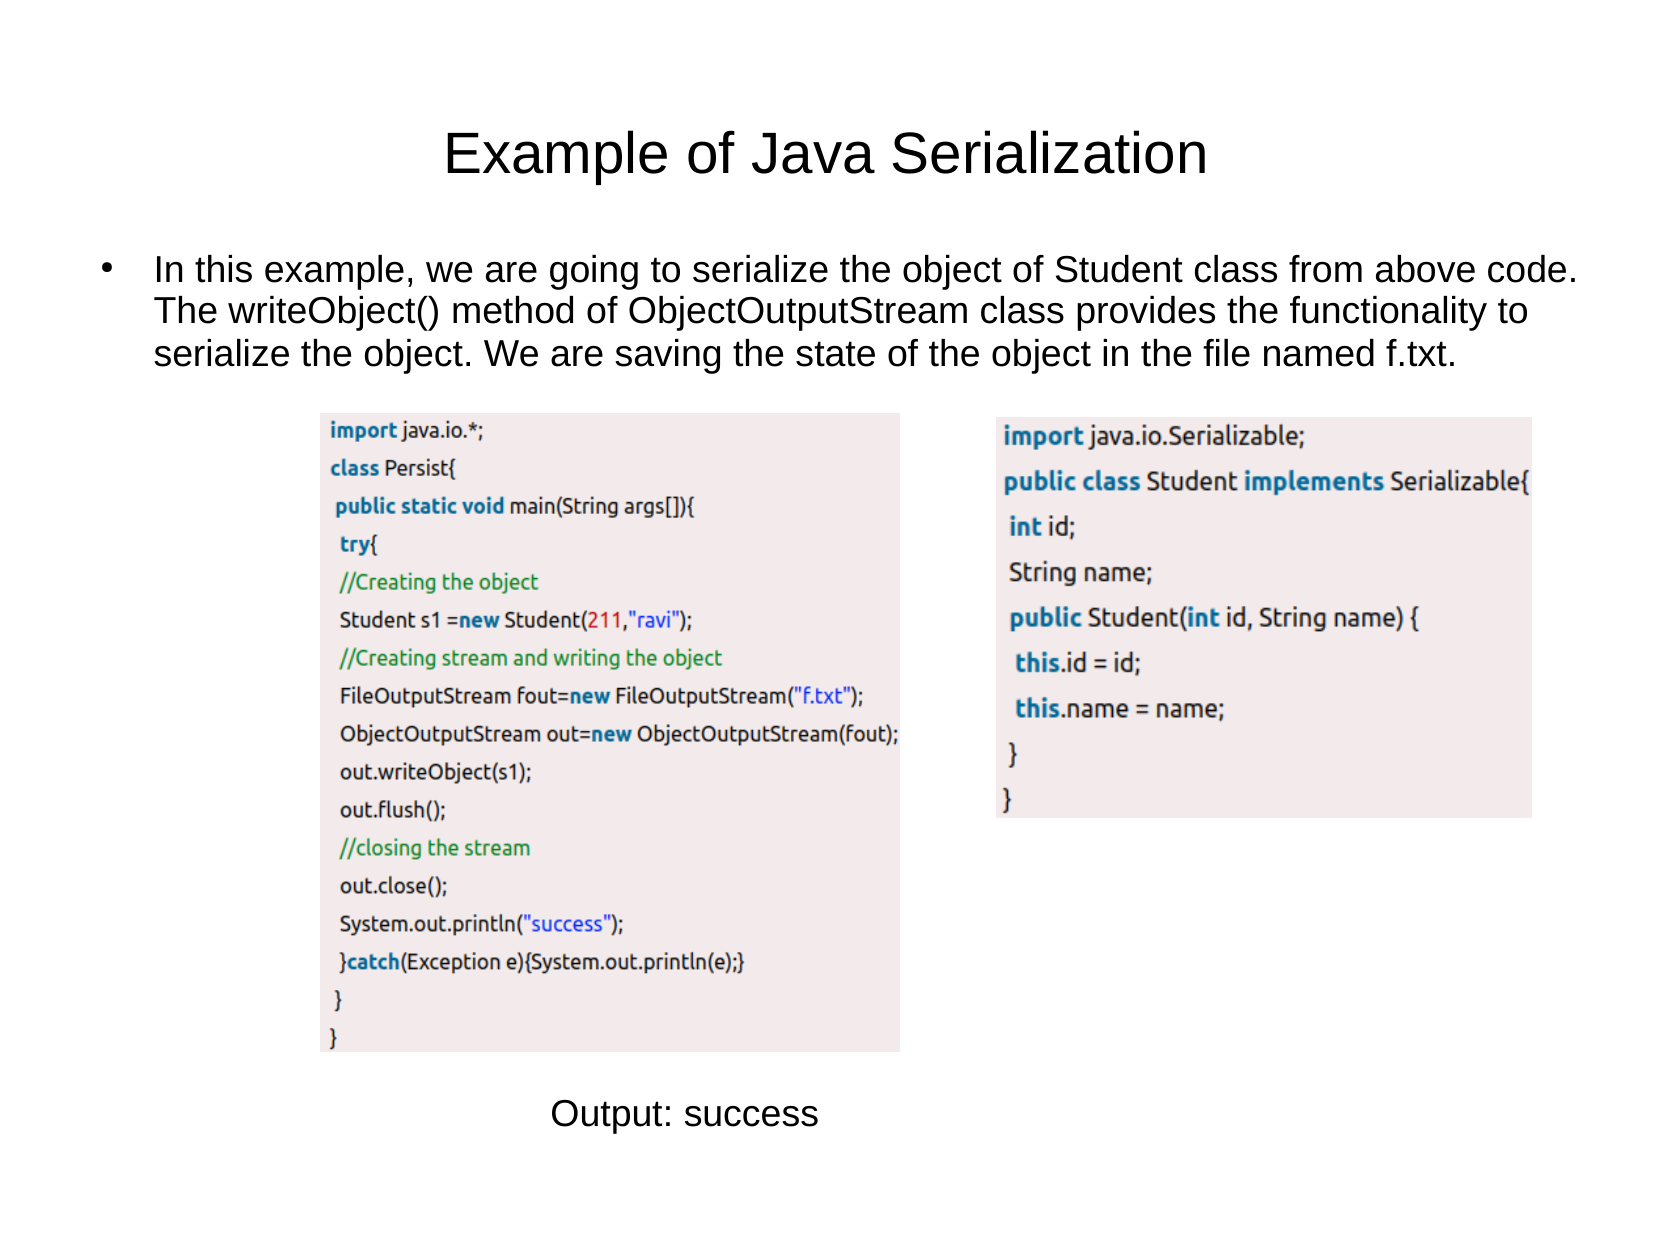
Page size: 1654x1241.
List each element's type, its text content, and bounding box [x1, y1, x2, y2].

title Example of Java Serialization [82, 49, 1571, 248]
text_box Output: success [535, 1085, 845, 1143]
picture [320, 413, 900, 1052]
list In this example, we are going to serialize the object of Student class from above code. The writeObject() method of ObjectOutputStream class provides the functionality to serialize the object. We are saving the state of the object in the file named f.txt. [82, 248, 1612, 1192]
picture [996, 417, 1532, 818]
